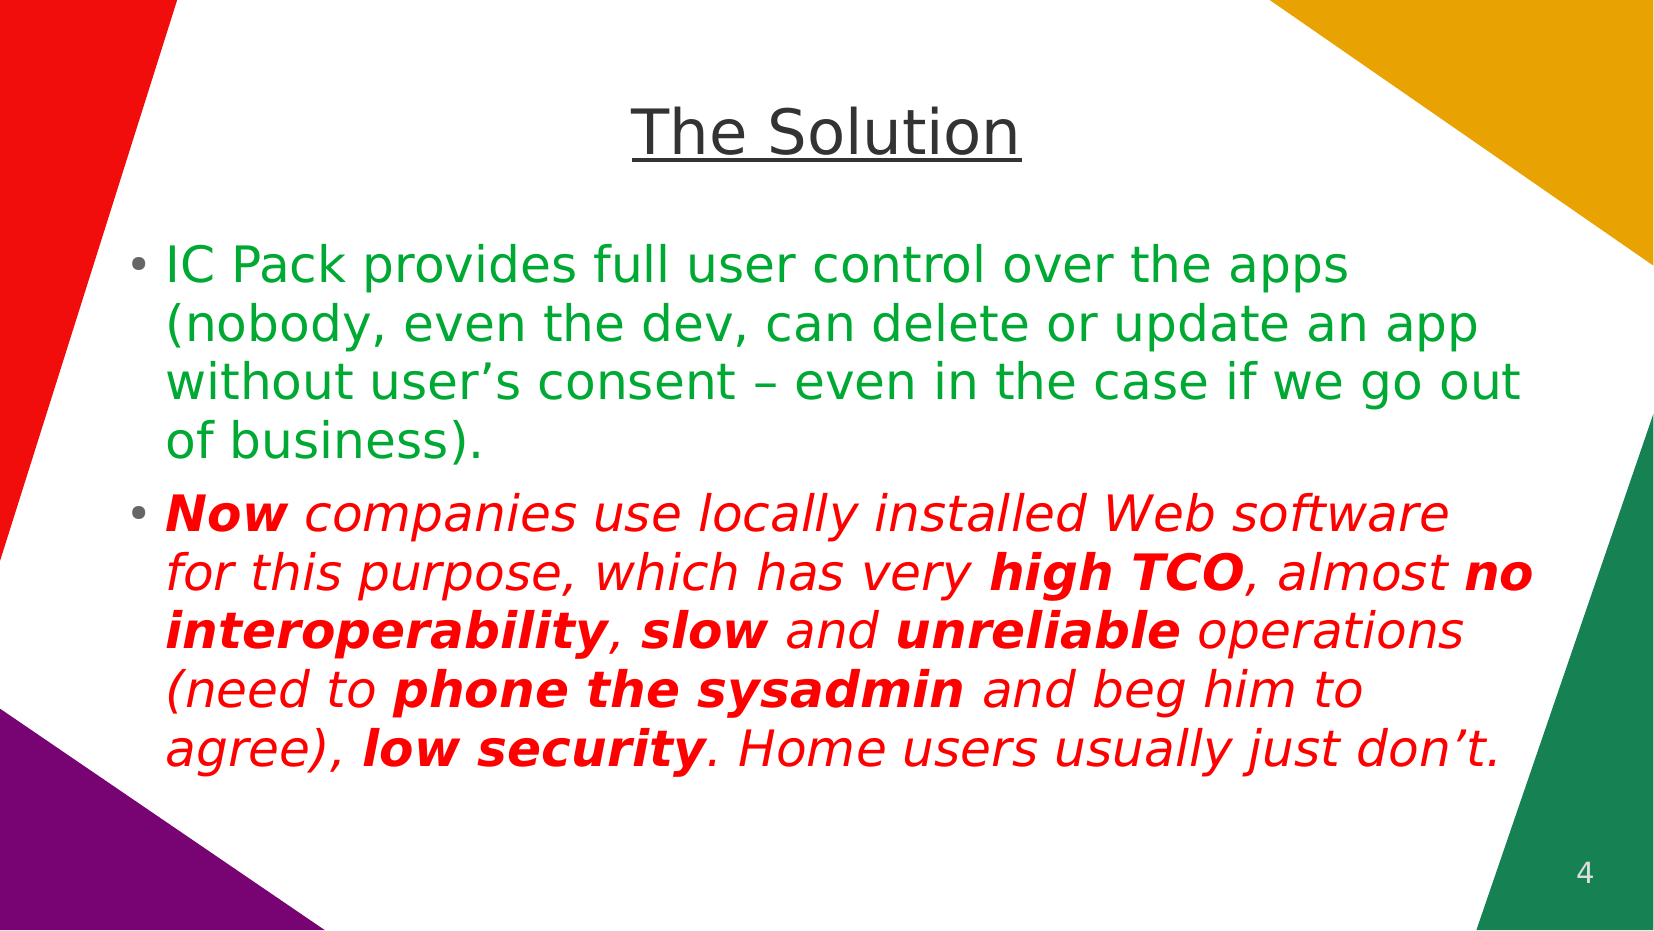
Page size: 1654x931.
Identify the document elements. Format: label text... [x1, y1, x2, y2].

title The Solution [118, 59, 1536, 207]
list IC Pack provides full user control over the apps (nobody, even the dev, can delete or update an app without user’s consent – even in the case if we go out of business). Now companies use locally installed Web software for this purpose, which has very high TCO, almost no interoperability, slow and unreliable operations (need to phone the sysadmin and beg him to agree), low security. Home users usually just don’t. [118, 236, 1536, 827]
